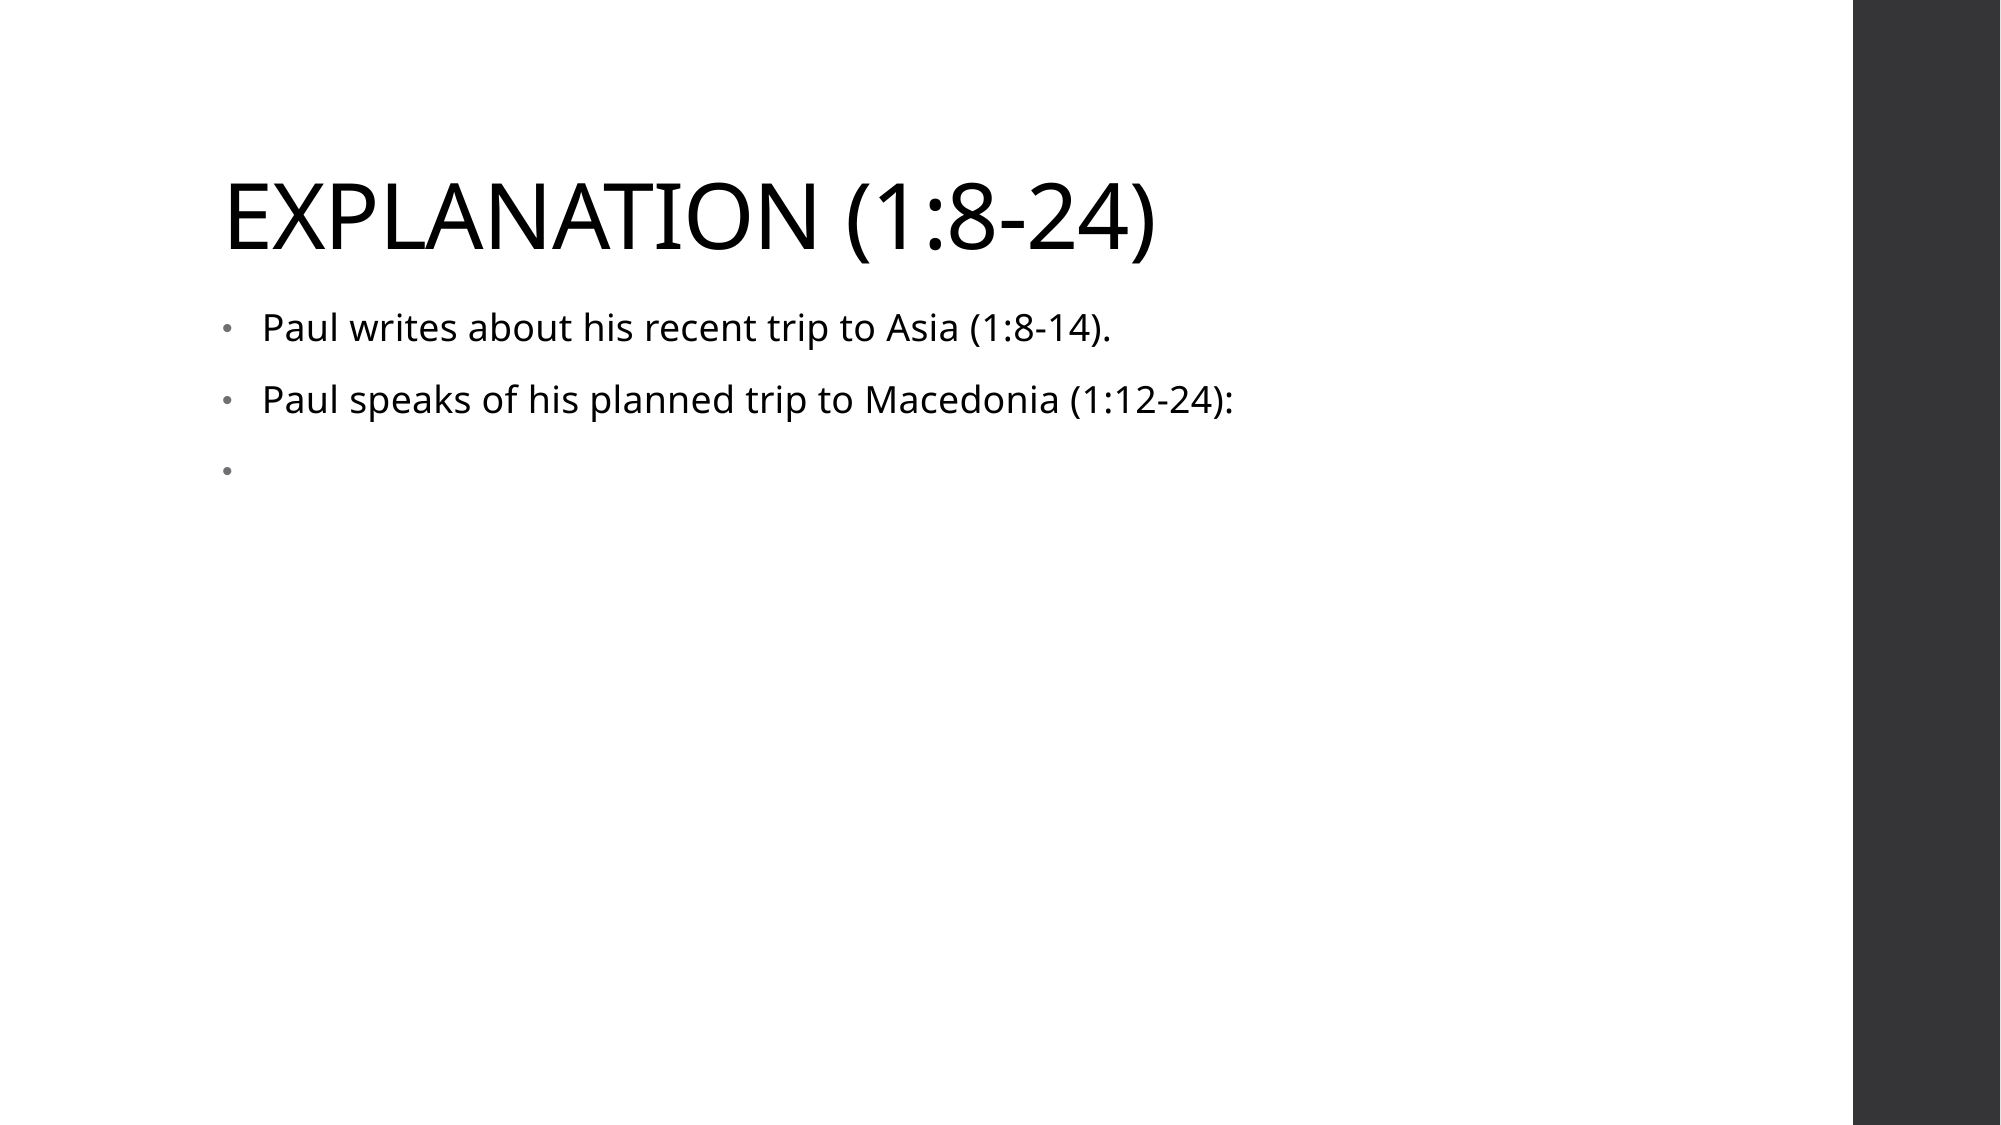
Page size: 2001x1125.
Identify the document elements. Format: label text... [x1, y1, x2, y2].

title EXPLANATION (1:8-24) [206, 60, 1797, 278]
list Paul writes about his recent trip to Asia (1:8-14). Paul speaks of his planned trip to Macedonia (1:12-24): [206, 299, 1617, 1014]
